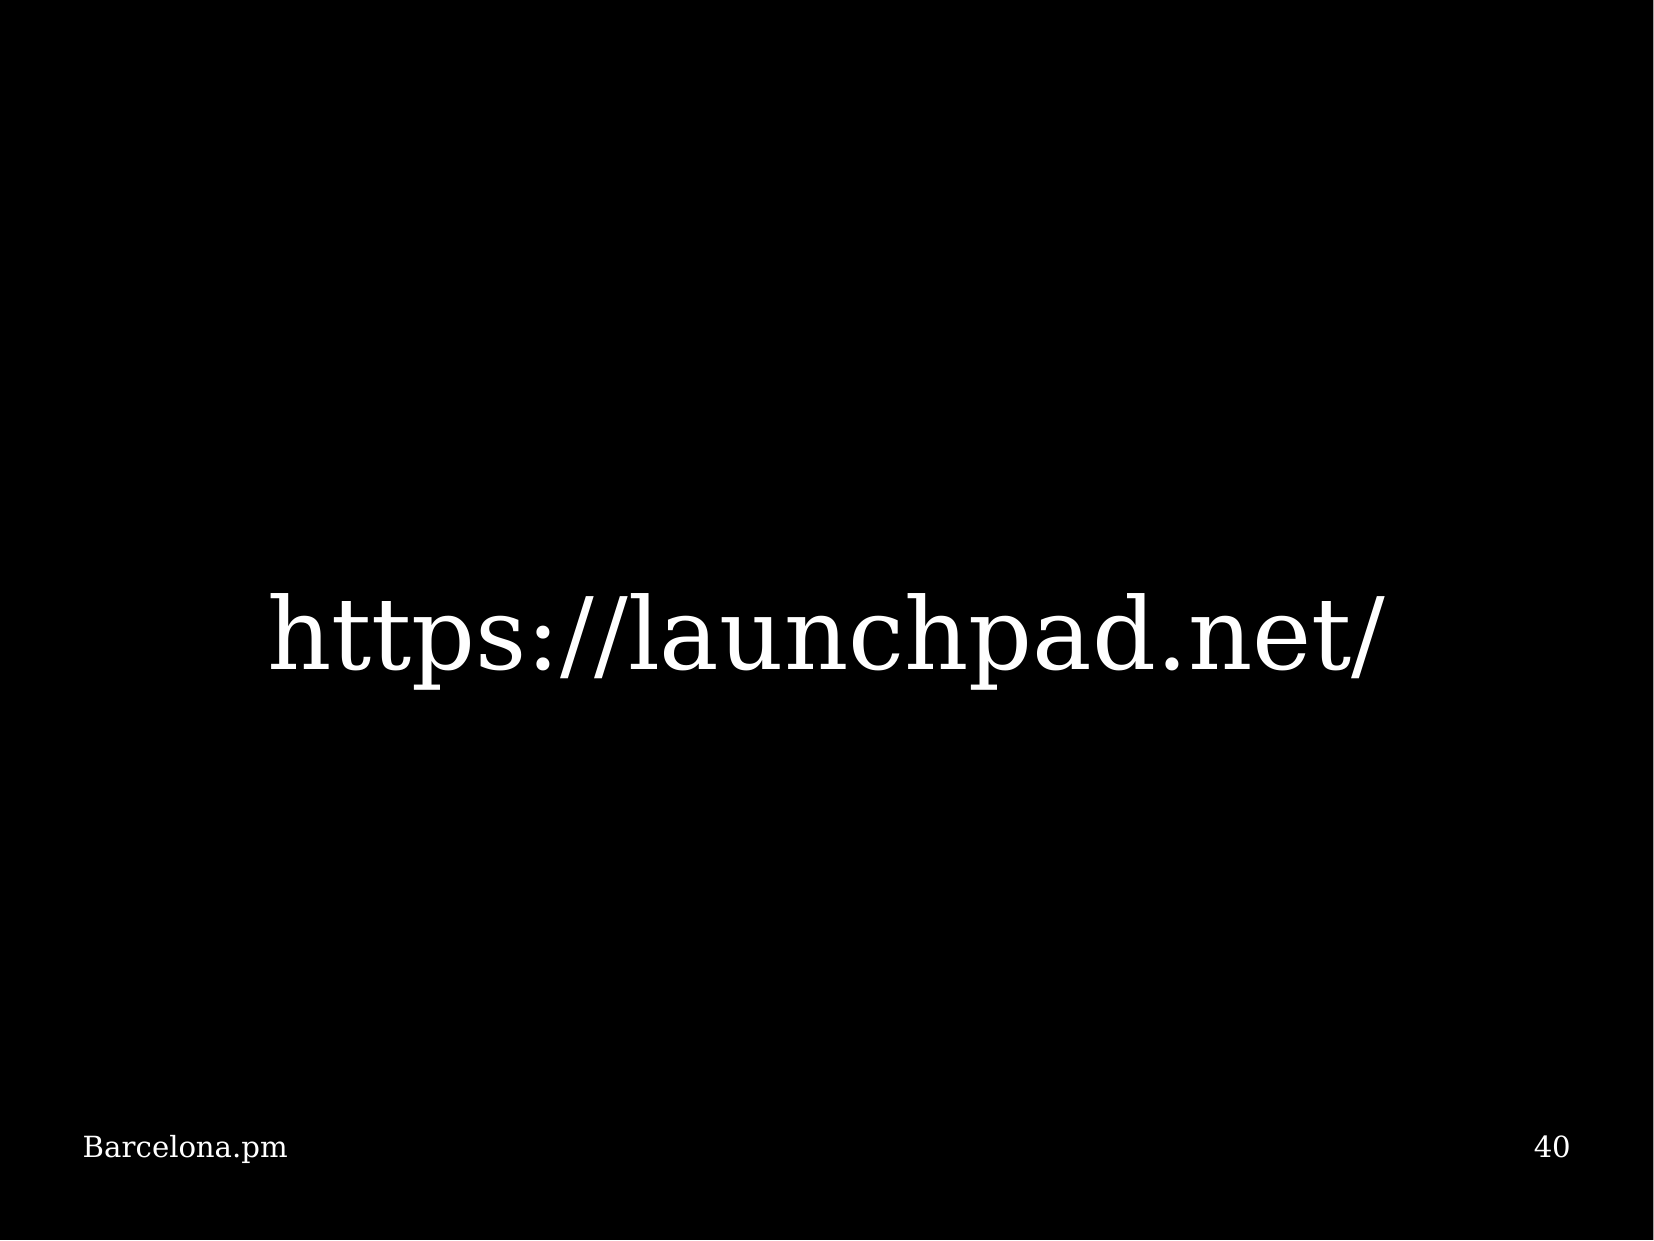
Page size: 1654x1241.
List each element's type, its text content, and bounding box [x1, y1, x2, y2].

title https://launchpad.net/ [82, 116, 1571, 1124]
